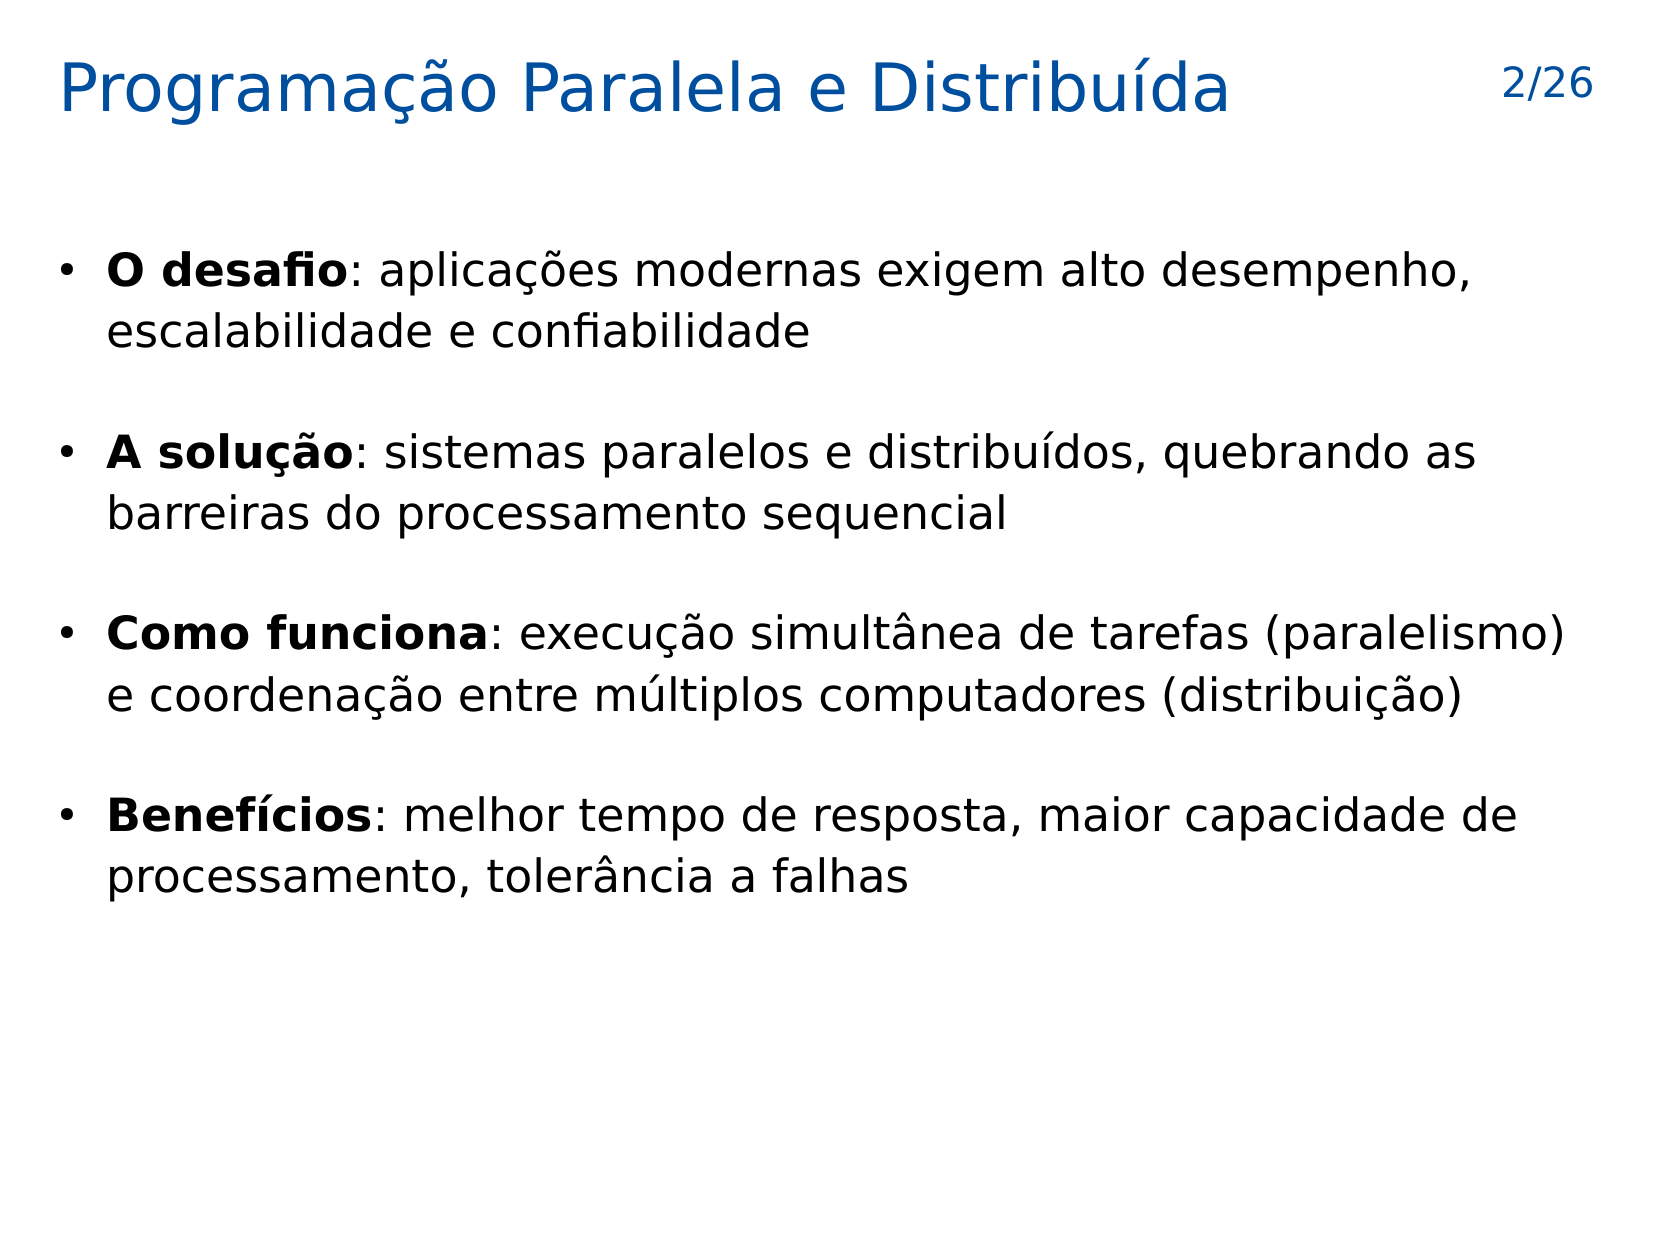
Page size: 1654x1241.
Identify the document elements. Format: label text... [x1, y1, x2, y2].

list O desafio: aplicações modernas exigem alto desempenho, escalabilidade e confiabilidade A solução: sistemas paralelos e distribuídos, quebrando as barreiras do processamento sequencial Como funciona: execução simultânea de tarefas (paralelismo) e coordenação entre múltiplos computadores (distribuição) Benefícios: melhor tempo de resposta, maior capacidade de processamento, tolerância a falhas [59, 236, 1595, 1182]
title Programação Paralela e Distribuída [59, 29, 1625, 148]
